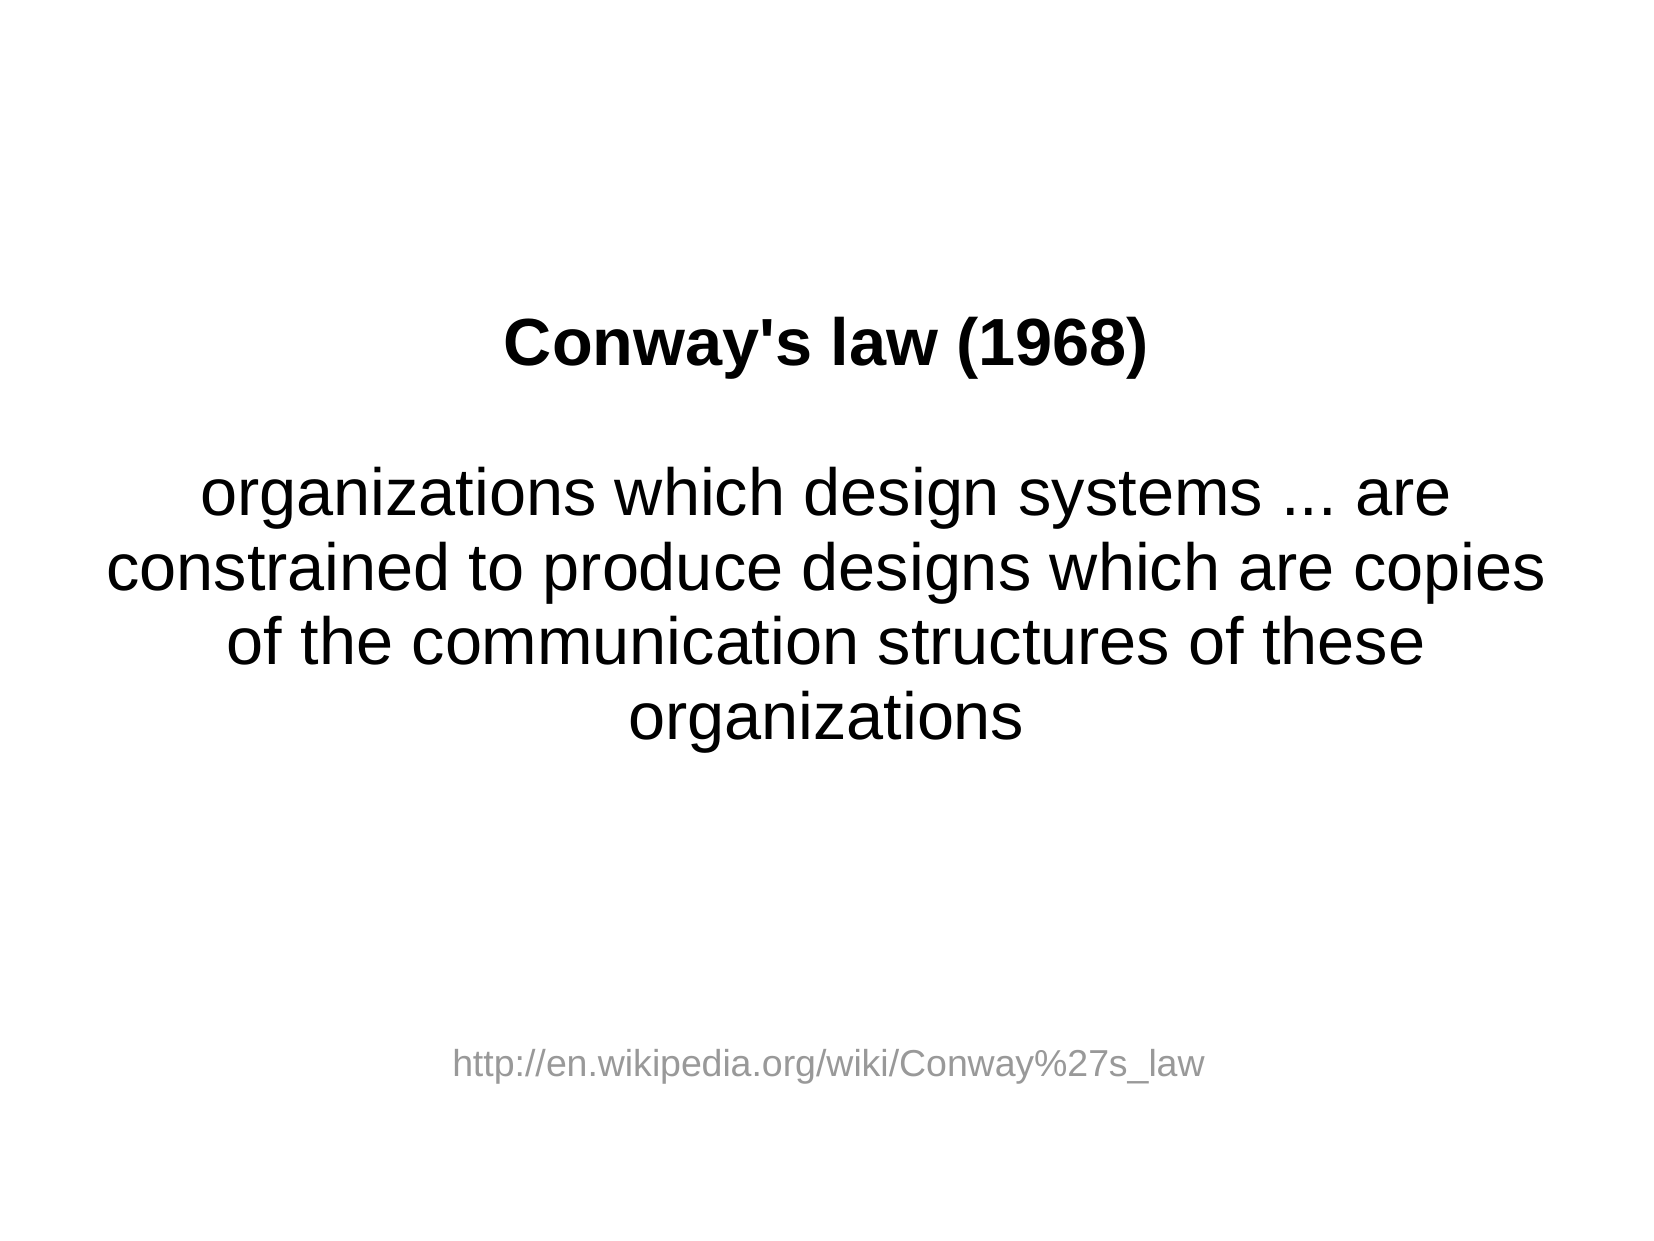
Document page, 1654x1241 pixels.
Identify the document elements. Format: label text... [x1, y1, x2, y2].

text_box http://en.wikipedia.org/wiki/Conway%27s_law [437, 1035, 1217, 1092]
subtitle Conway's law (1968) organizations which design systems ... are constrained to produce designs which are copies of the communication structures of these organizations [82, 49, 1571, 1010]
